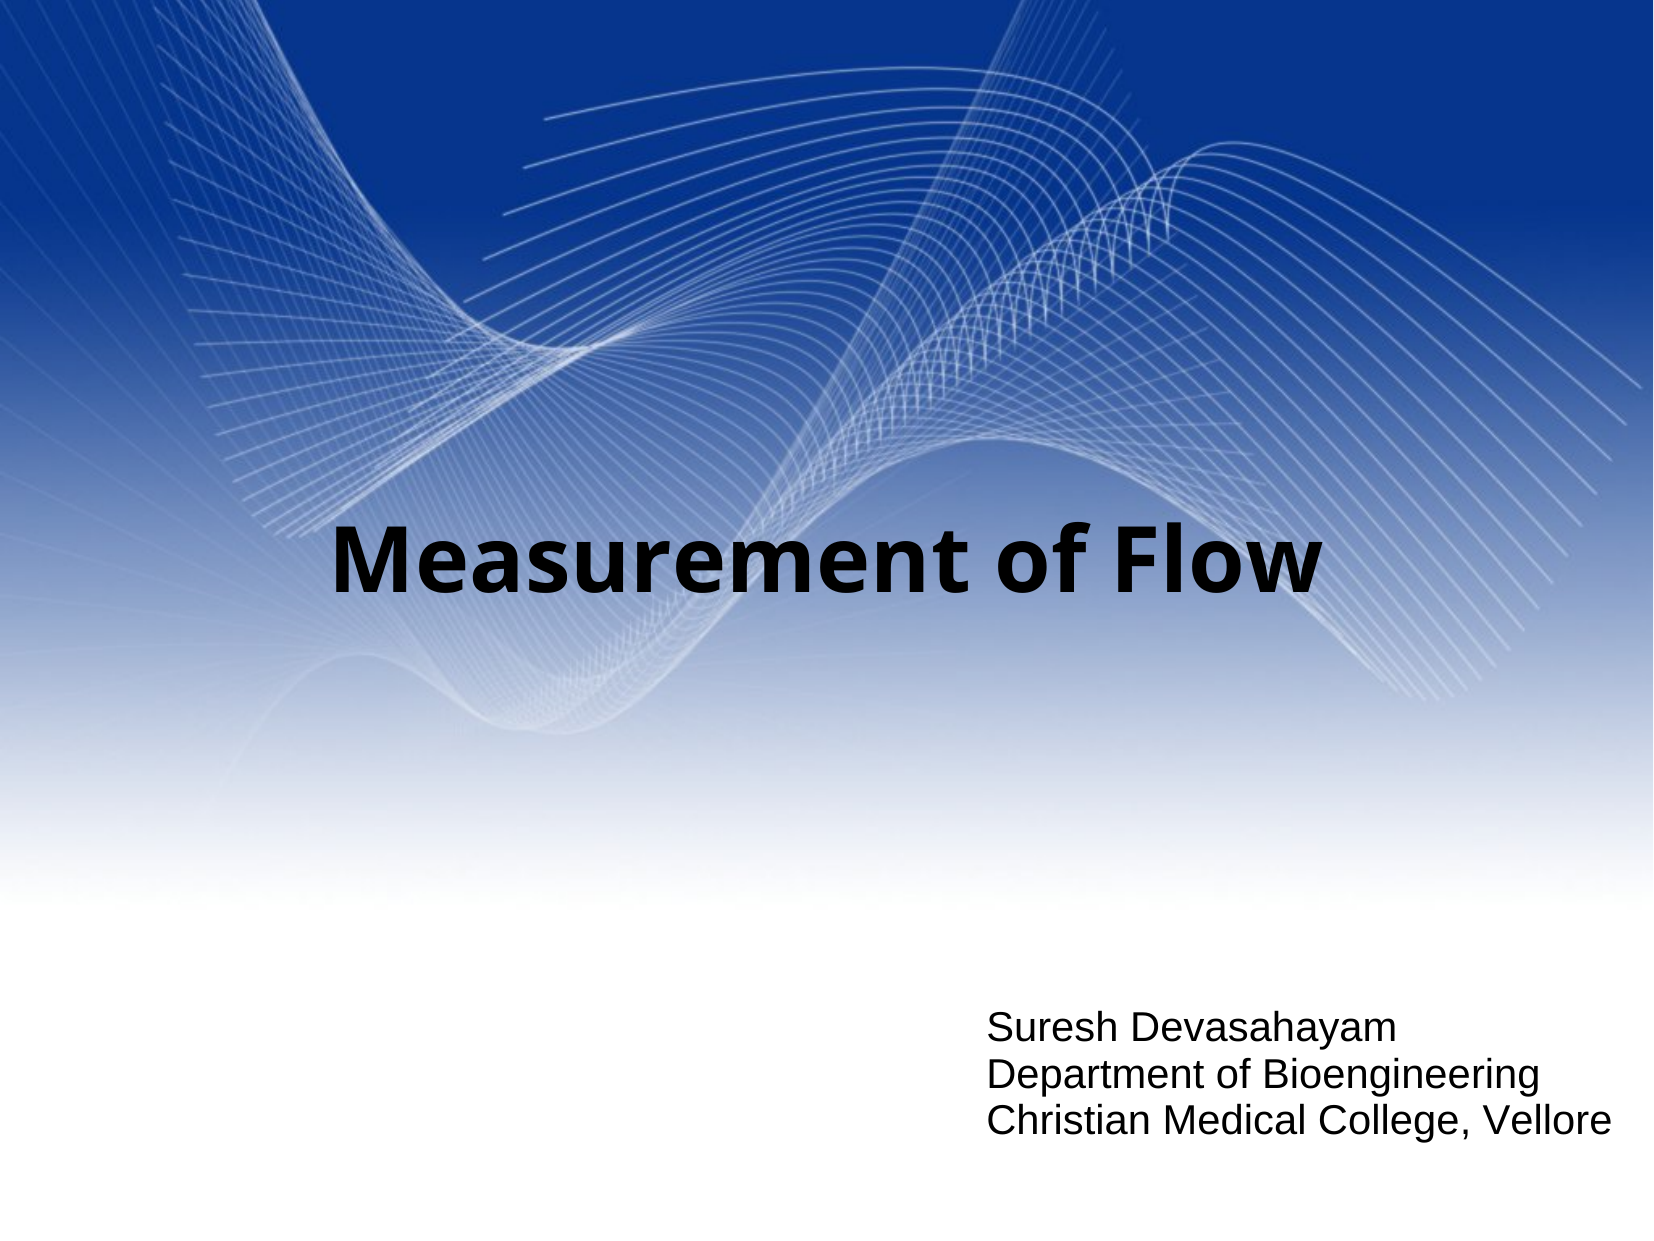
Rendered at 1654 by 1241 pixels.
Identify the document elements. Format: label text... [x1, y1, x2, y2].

picture [0, 0, 1654, 1241]
list Suresh Devasahayam Department of Bioengineering Christian Medical College, Vellore [915, 1003, 1625, 1192]
title Measurement of Flow [0, 386, 1653, 853]
